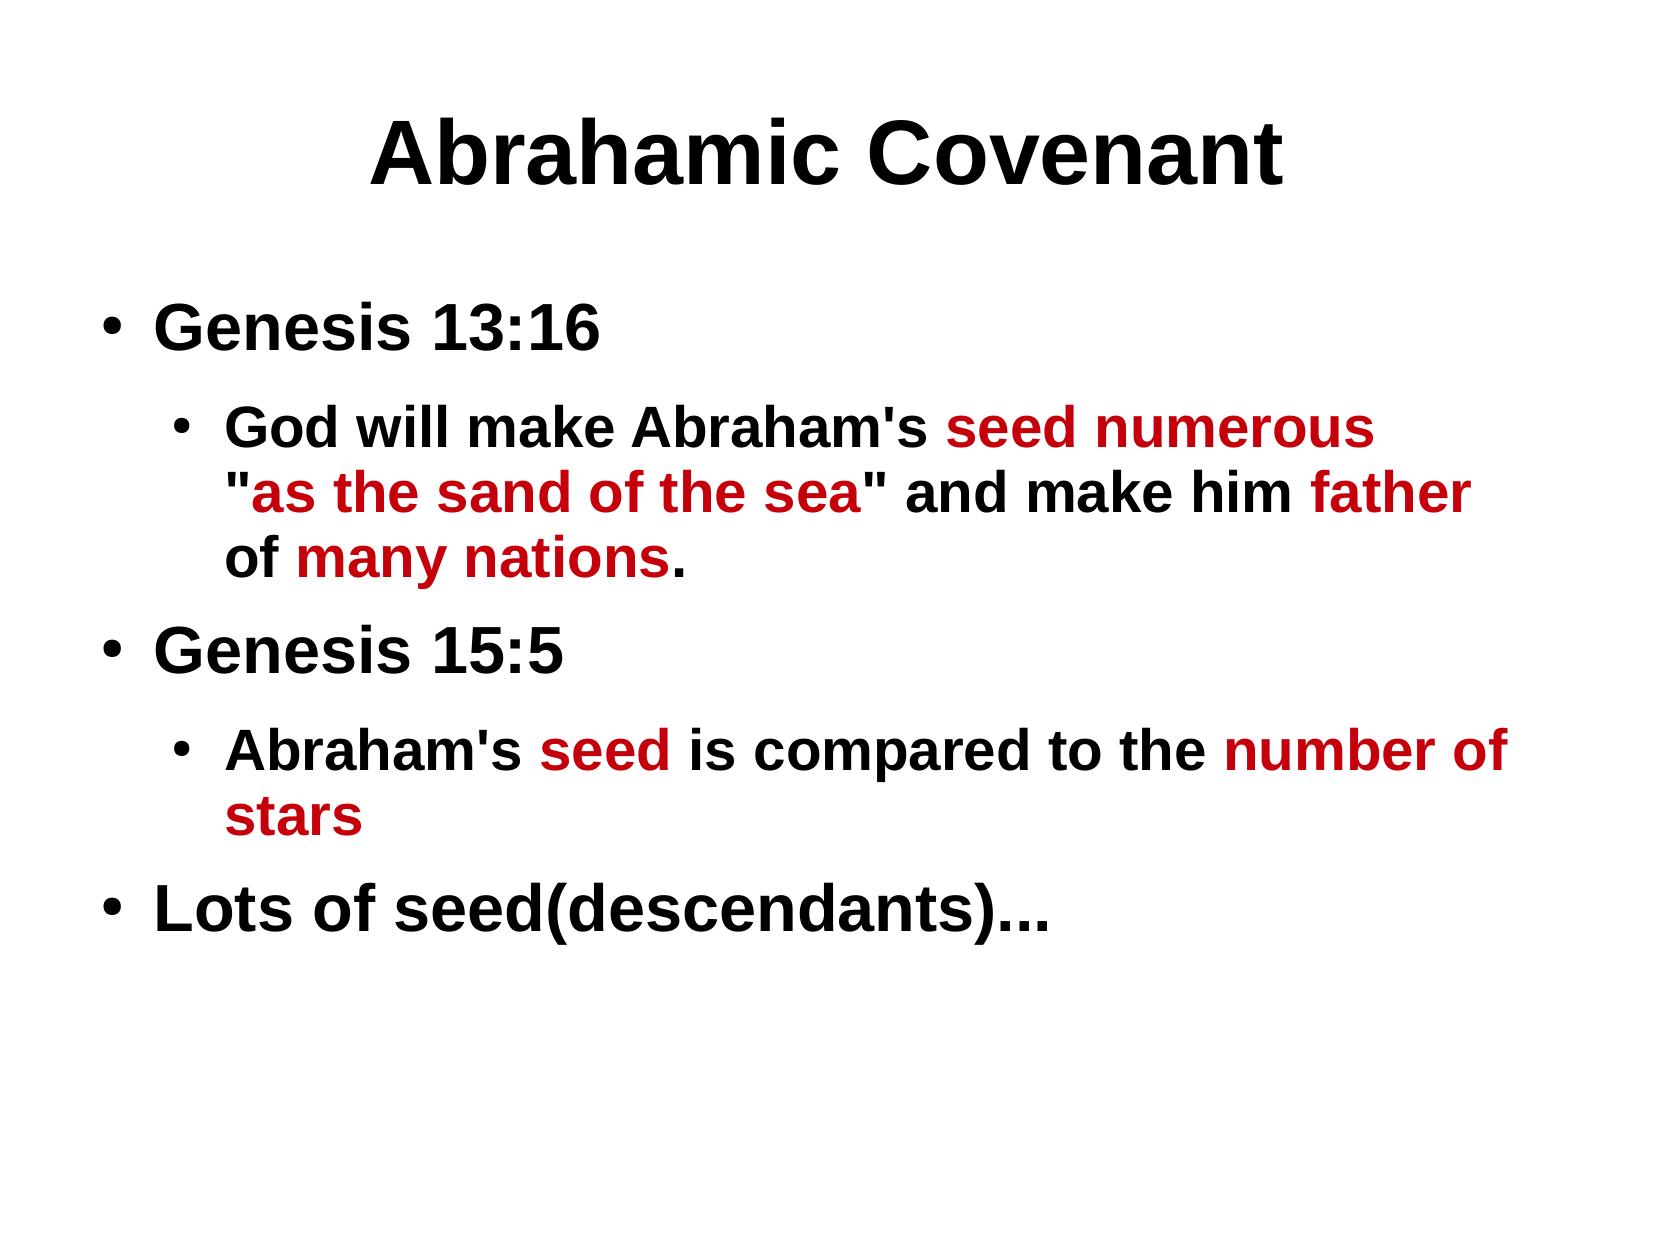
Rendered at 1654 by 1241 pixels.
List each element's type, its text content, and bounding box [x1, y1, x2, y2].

title Abrahamic Covenant [82, 49, 1571, 257]
list Genesis 13:16 God will make Abraham's seed numerous "as the sand of the sea" and make him father of many nations. Genesis 15:5 Abraham's seed is compared to the number of stars Lots of seed(descendants)... [82, 290, 1571, 1109]
